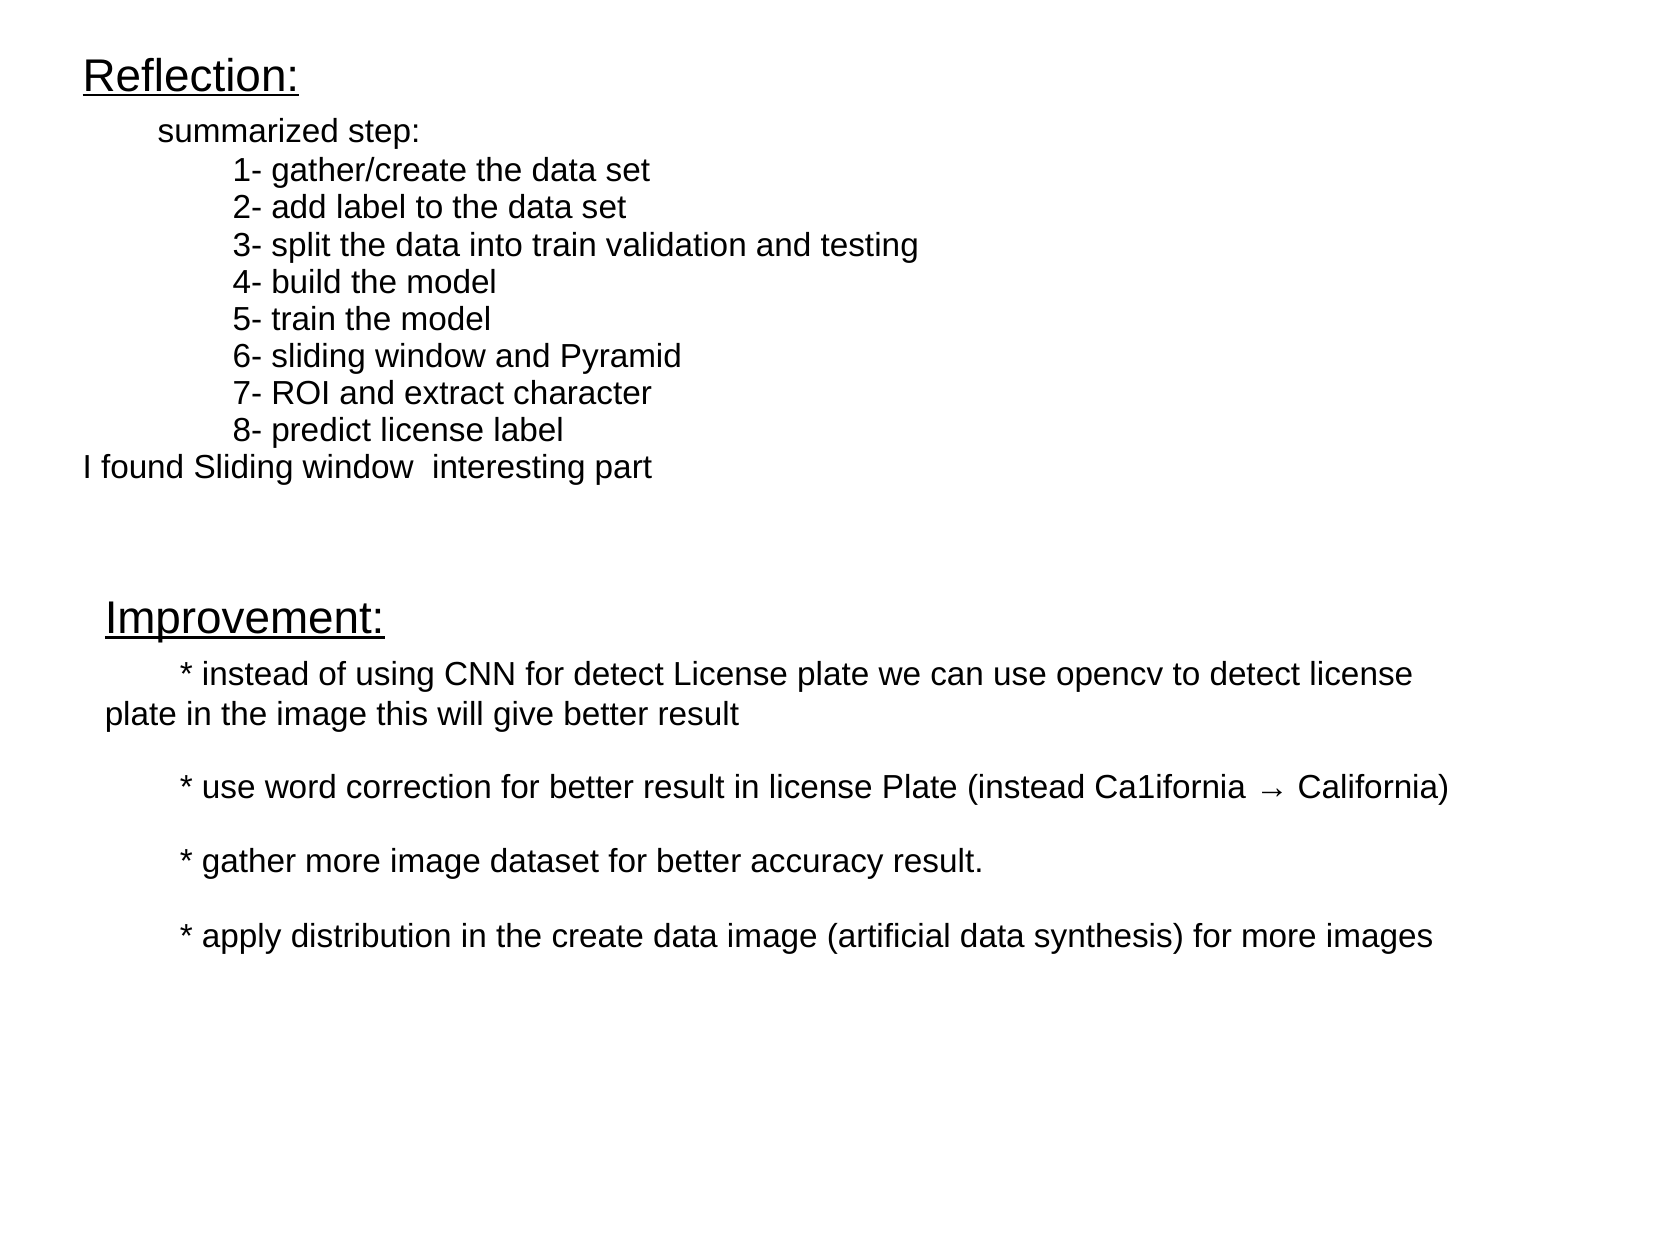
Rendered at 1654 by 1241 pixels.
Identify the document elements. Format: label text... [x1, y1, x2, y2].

text_box Improvement: * instead of using CNN for detect License plate we can use opencv to detect license plate in the image this will give better result * use word correction for better result in license Plate (instead Ca1ifornia → California) * gather more image dataset for better accuracy result. * apply distribution in the create data image (artificial data synthesis) for more images [90, 585, 1486, 999]
title Reflection: summarized step: 1- gather/create the data set 2- add label to the data set 3- split the data into train validation and testing 4- build the model 5- train the model 6- sliding window and Pyramid 7- ROI and extract character 8- predict license label I found Sliding window interesting part [82, 49, 1571, 523]
